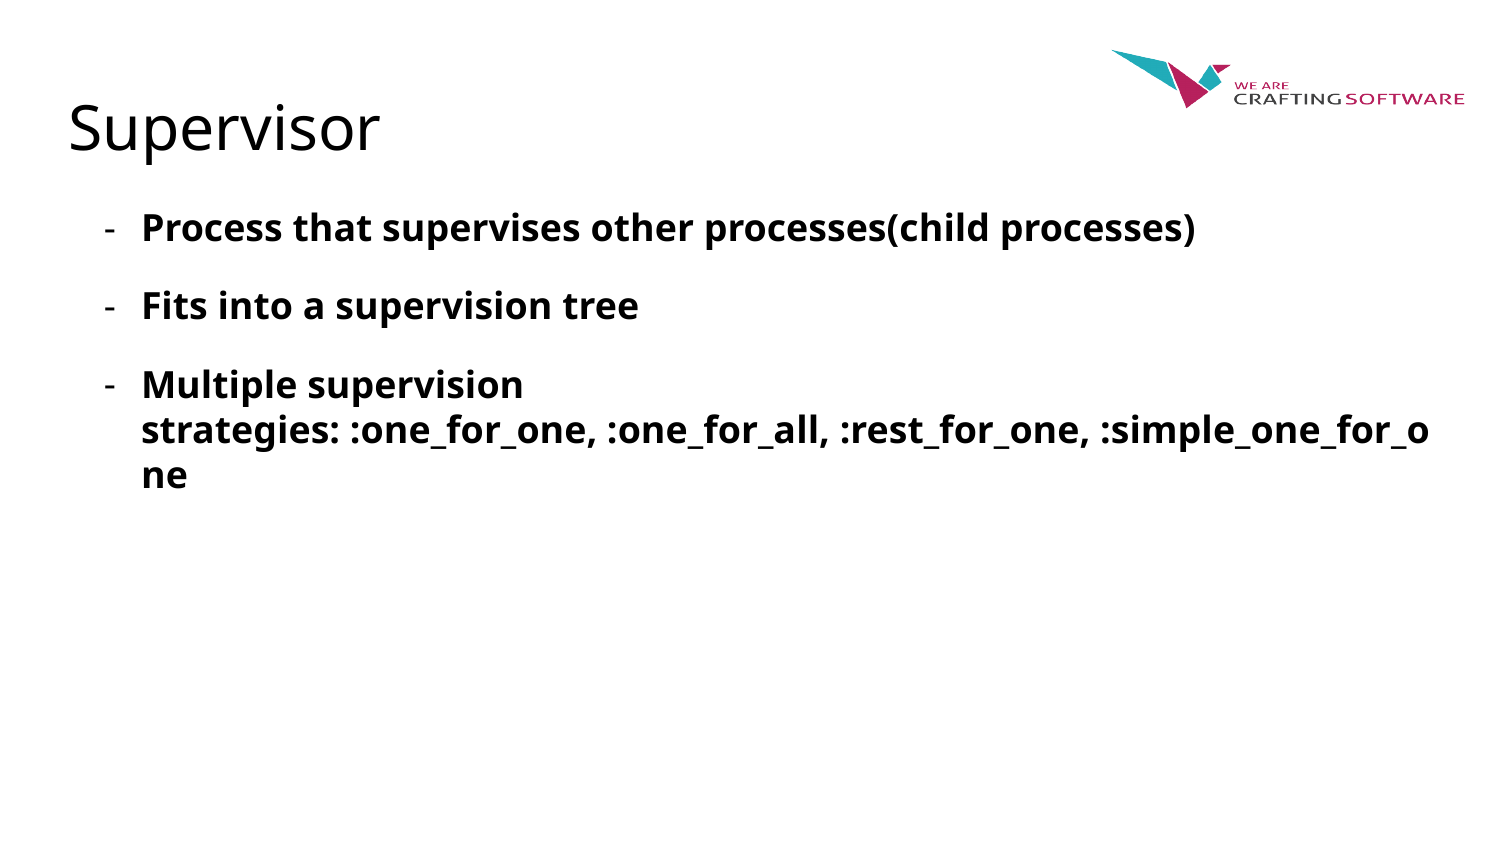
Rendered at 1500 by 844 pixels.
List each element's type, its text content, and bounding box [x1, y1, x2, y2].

title Supervisor [53, 72, 1451, 167]
picture [1094, 0, 1481, 163]
list Process that supervises other processes(child processes) Fits into a supervision tree Multiple supervision strategies: :one_for_one, :one_for_all, :rest_for_one, :simple_one_for_one [51, 189, 1449, 750]
